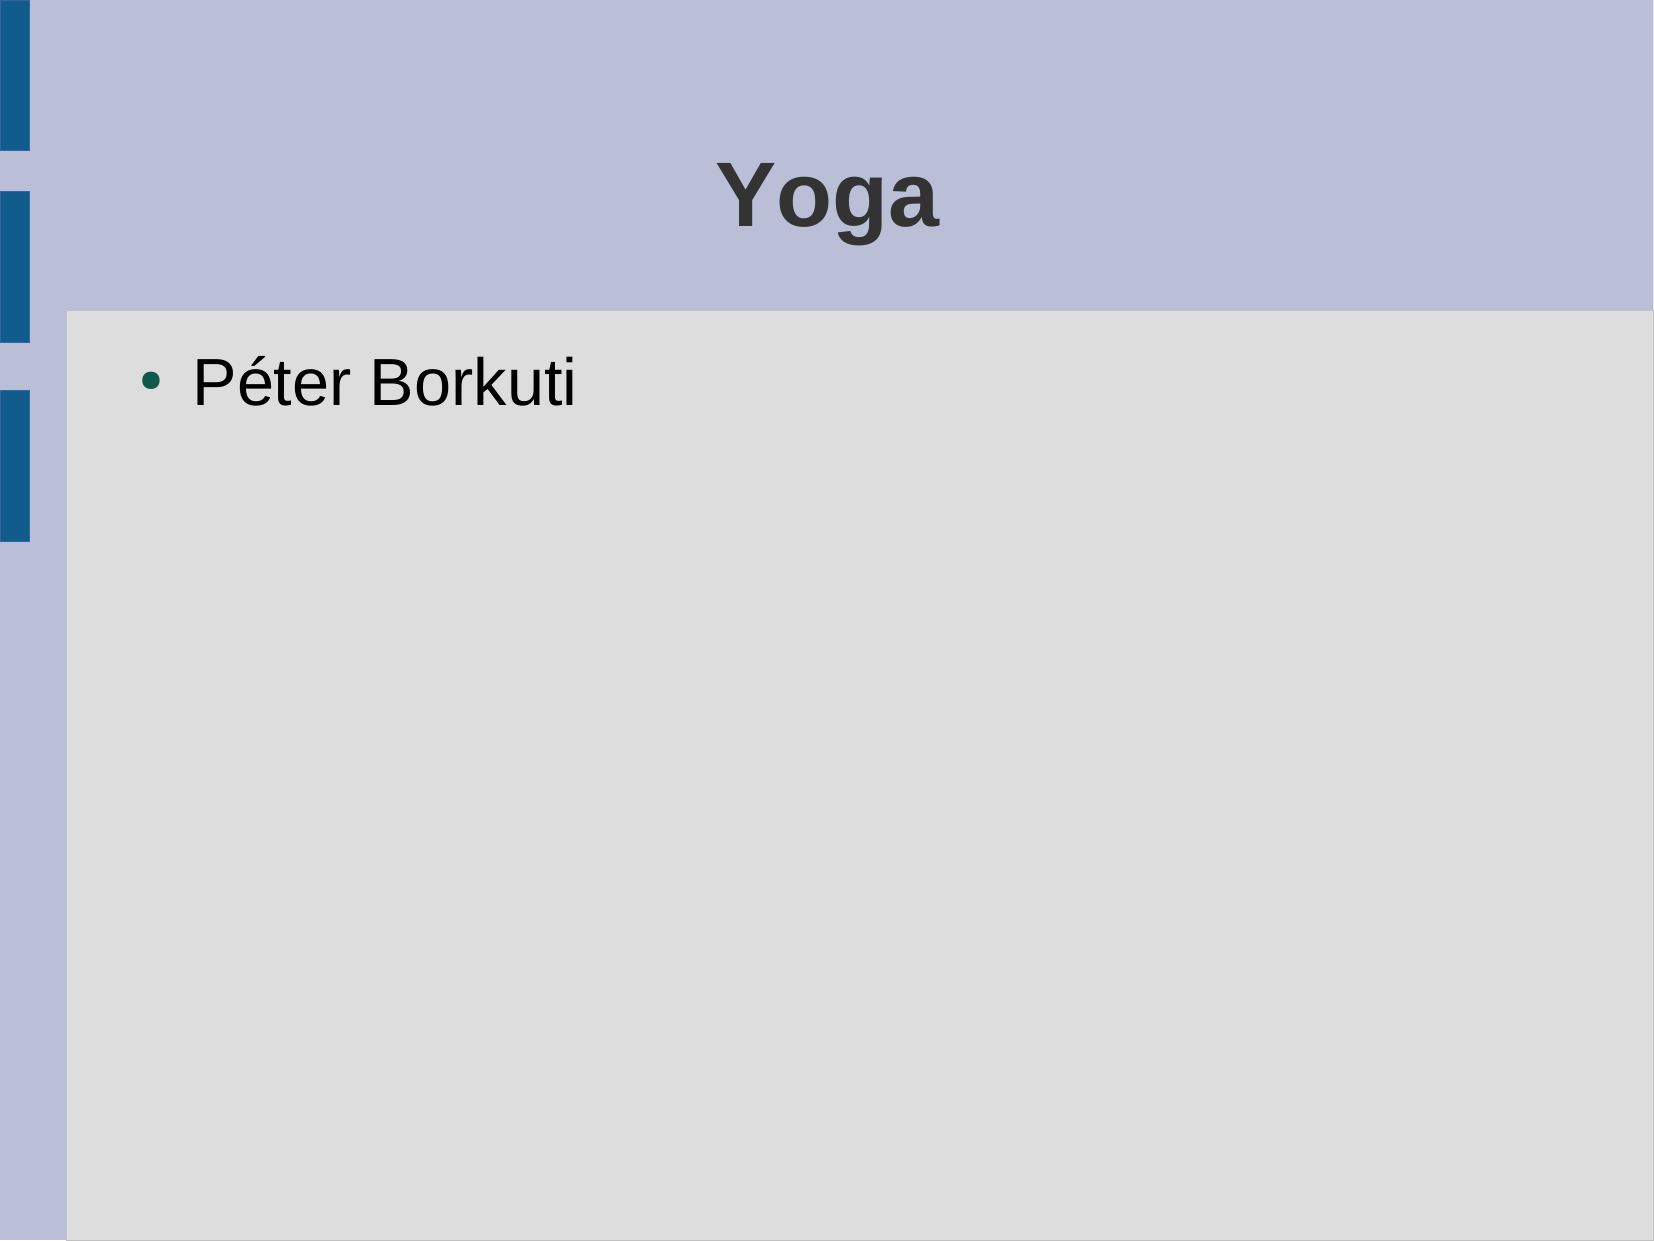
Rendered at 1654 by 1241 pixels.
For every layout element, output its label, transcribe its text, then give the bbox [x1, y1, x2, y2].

title Yoga [121, 91, 1534, 299]
list Péter Borkuti [121, 344, 1534, 1127]
